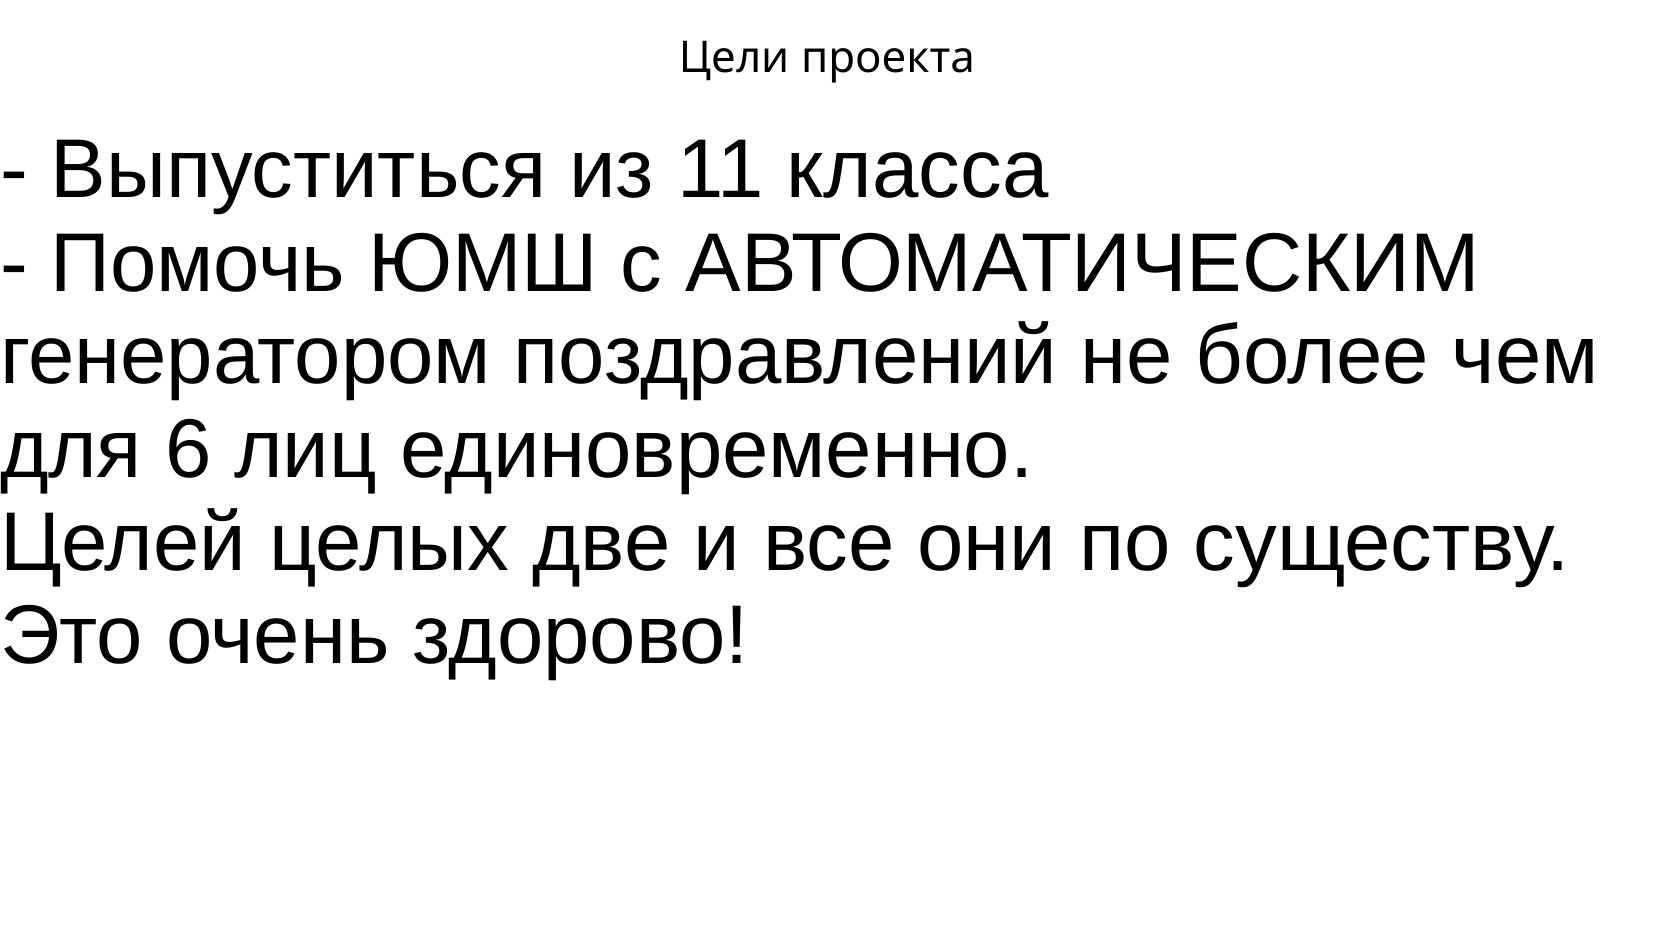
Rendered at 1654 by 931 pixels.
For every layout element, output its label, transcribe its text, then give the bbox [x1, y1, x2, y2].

subtitle - Выпуститься из 11 класса - Помочь ЮМШ с АВТОМАТИЧЕСКИМ генератором поздравлений не более чем для 6 лиц единовременно. Целей целых две и все они по существу. Это очень здорово! [0, 122, 1654, 931]
title Цели проекта [0, 0, 1654, 122]
